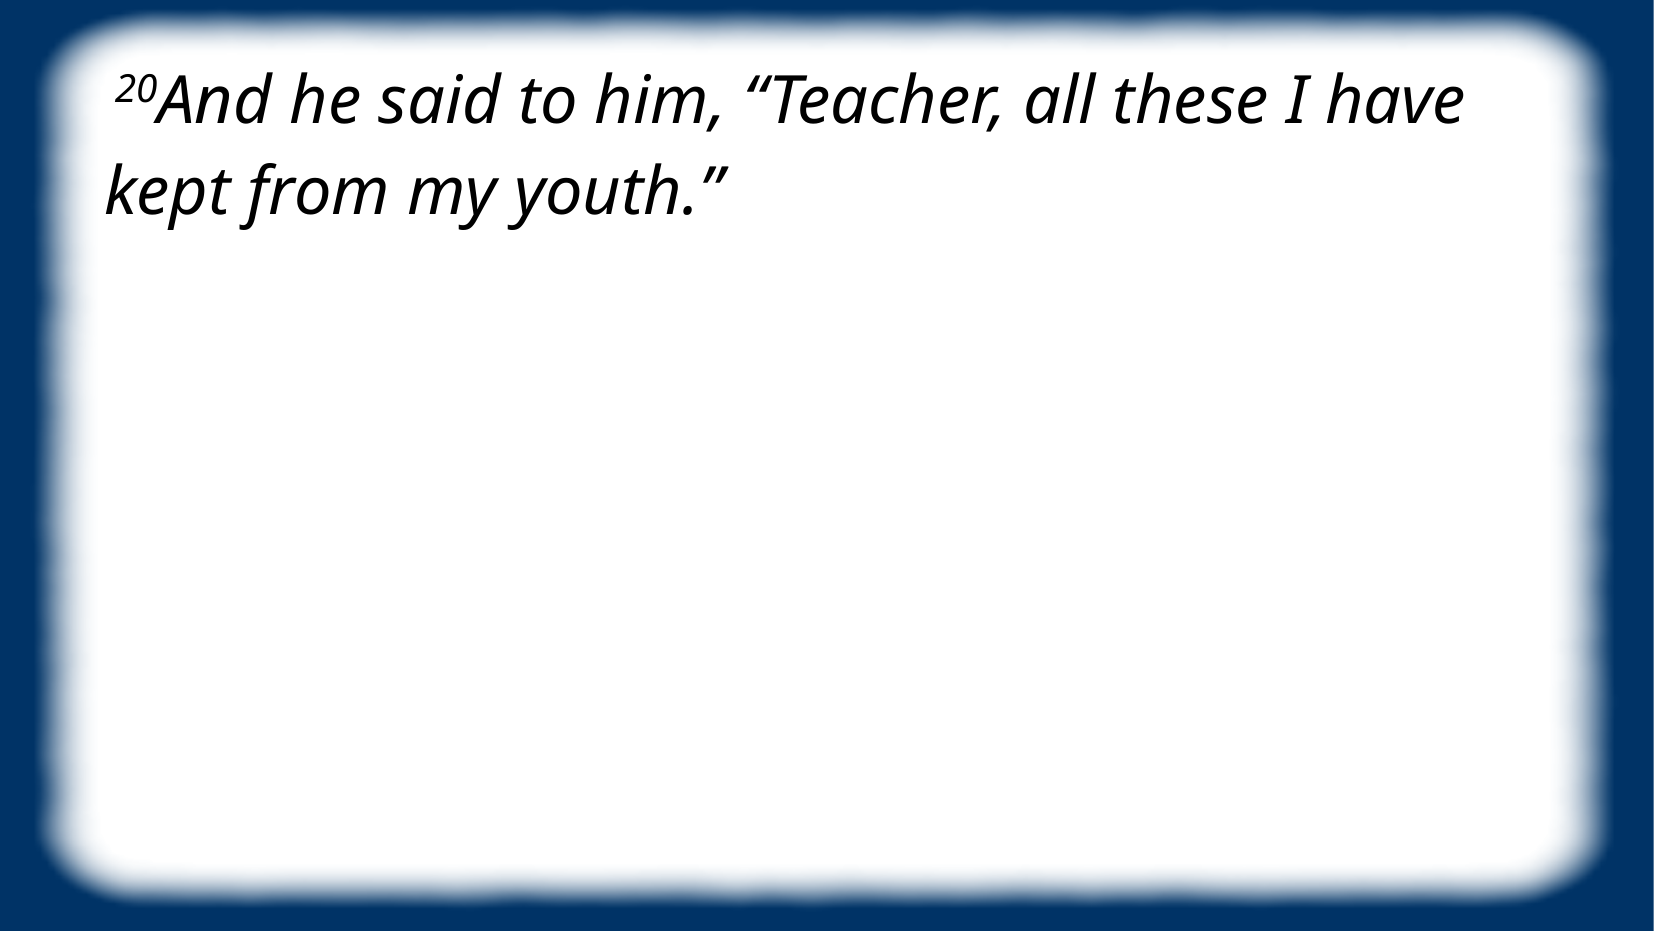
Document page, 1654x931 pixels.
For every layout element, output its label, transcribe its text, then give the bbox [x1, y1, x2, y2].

text_box 20And he said to him, “Teacher, all these I have kept from my youth.” [90, 45, 1546, 504]
picture [0, 0, 1654, 931]
